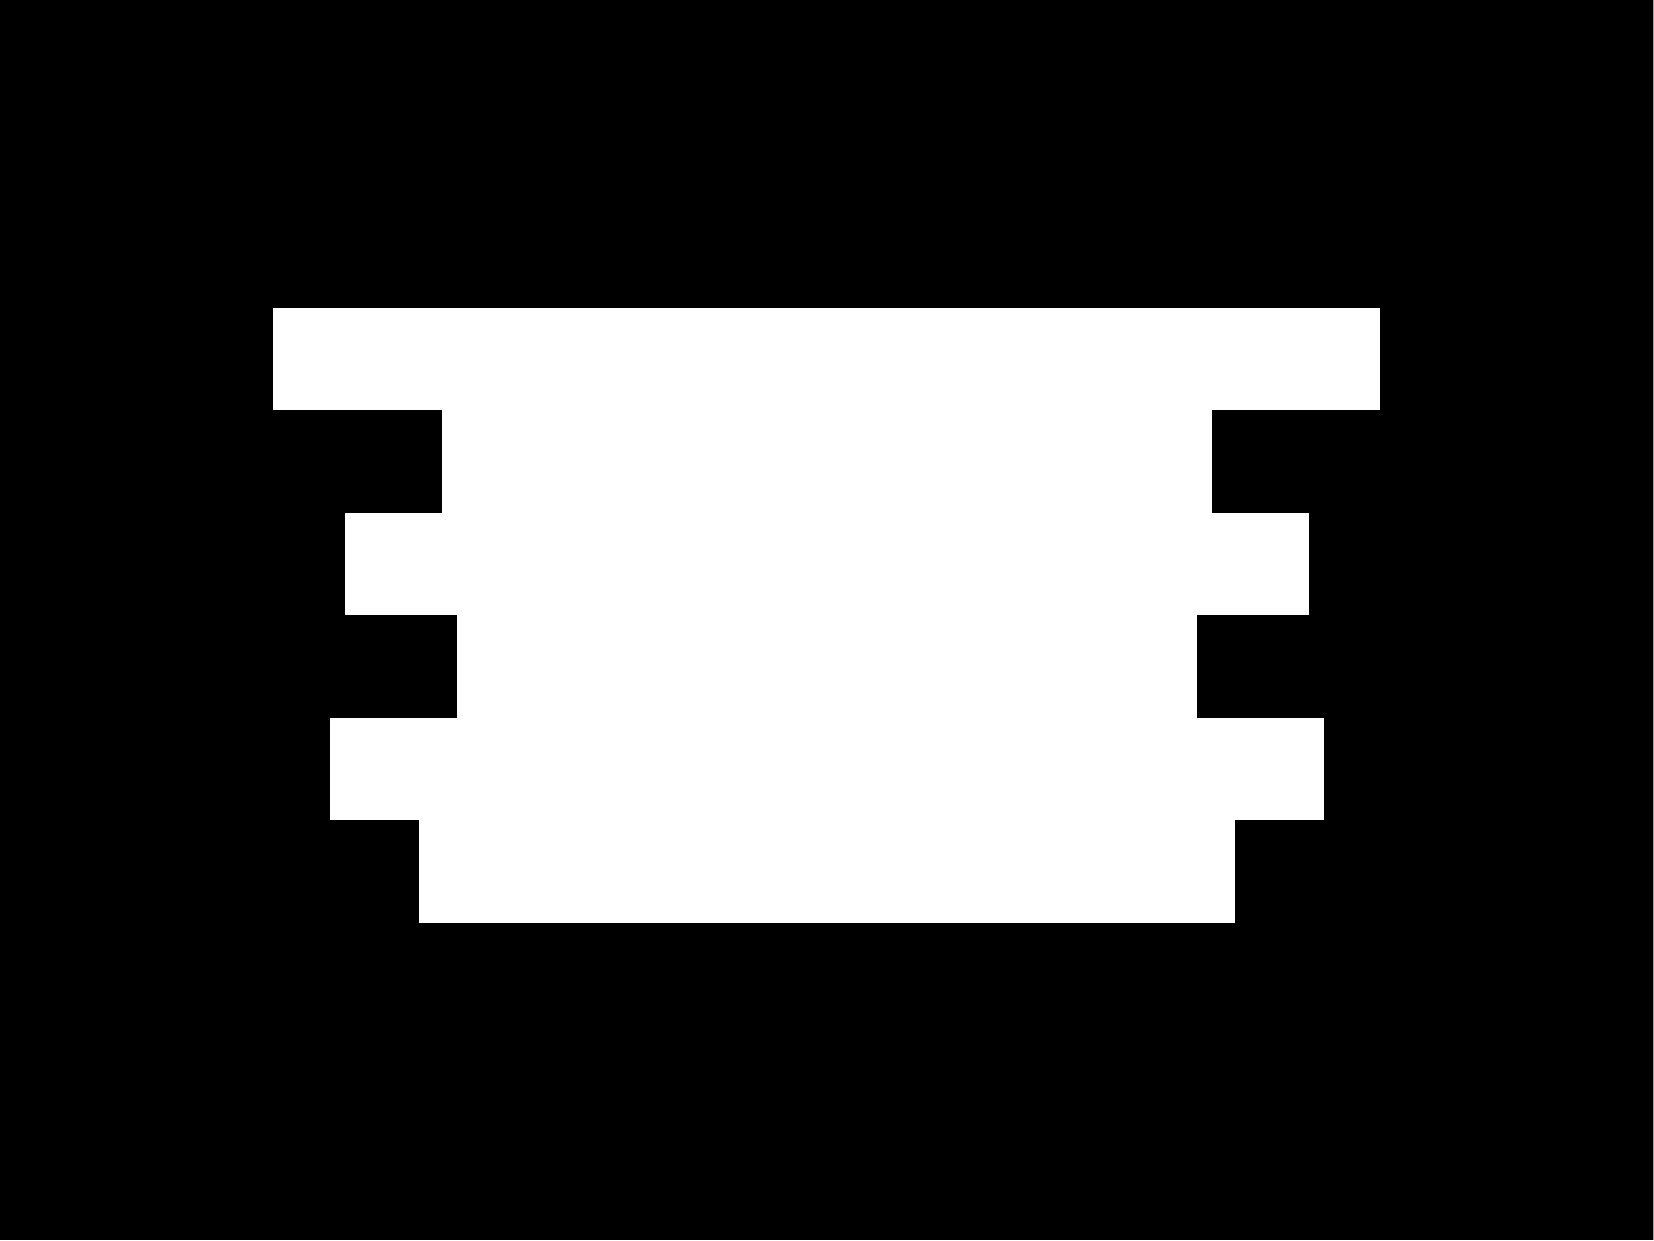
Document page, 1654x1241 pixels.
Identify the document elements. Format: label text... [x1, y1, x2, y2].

subtitle Preciso guardar meu corpo Lembrar que ele é um templo santo do Pai Preciso ter atitude Largar o meu assento e caminhar com Deus [82, 49, 1571, 1182]
